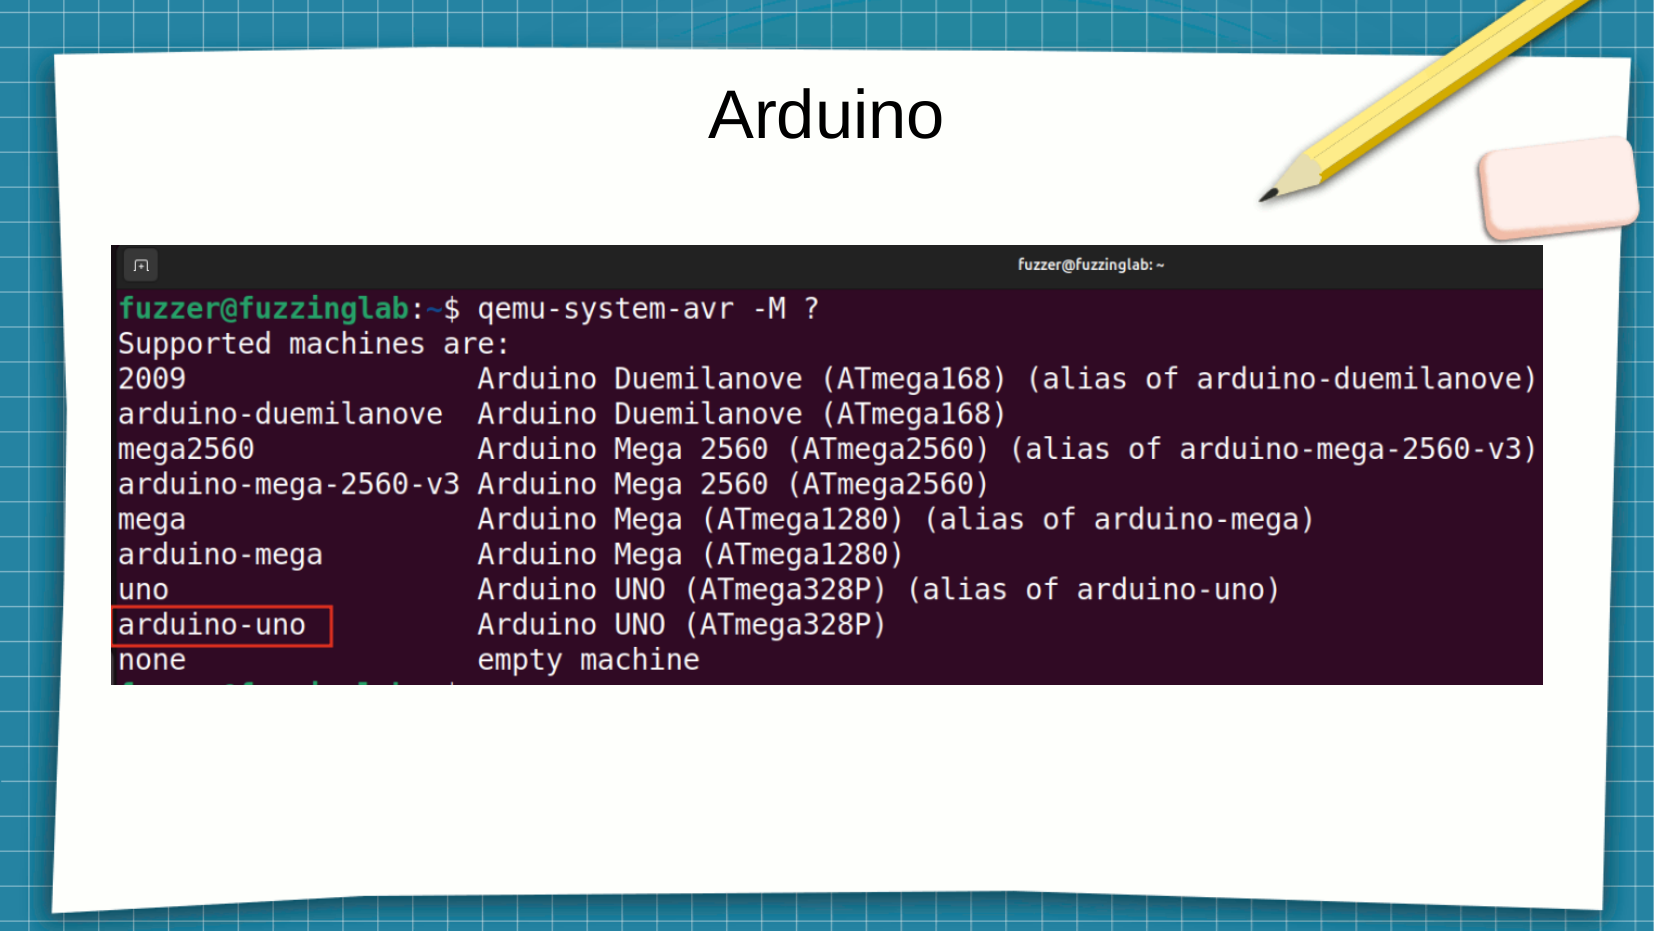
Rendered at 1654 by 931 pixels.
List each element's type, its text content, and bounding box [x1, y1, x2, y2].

title Arduino [82, 37, 1571, 193]
picture [0, 0, 1654, 931]
